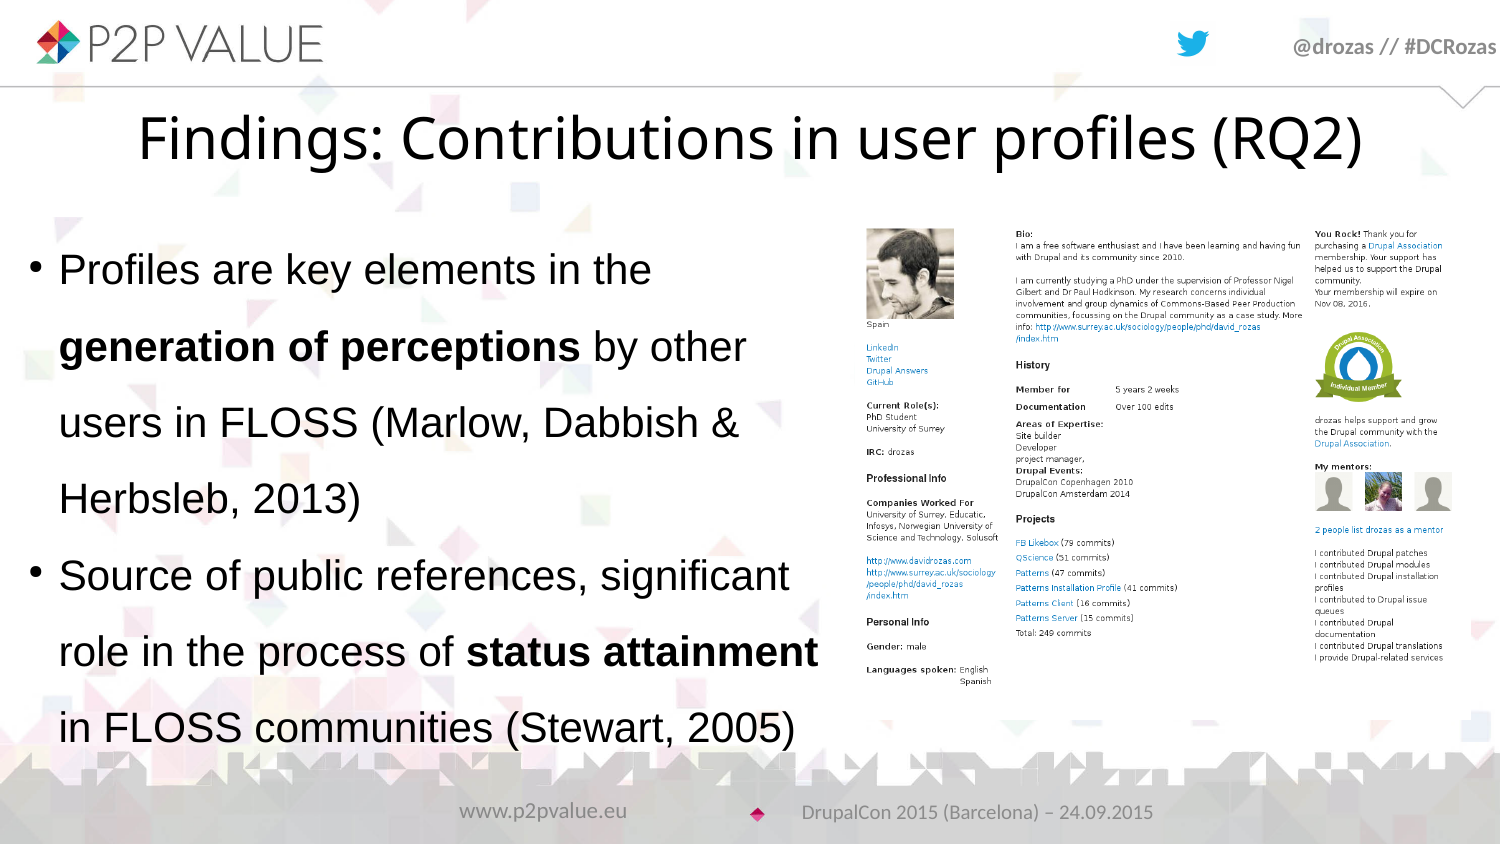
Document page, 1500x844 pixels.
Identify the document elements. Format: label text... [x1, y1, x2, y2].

text_box www.p2pvalue.eu [453, 789, 672, 829]
title Findings: Contributions in user profiles (RQ2) [0, 92, 1500, 181]
picture [0, 0, 1500, 92]
text_box DrupalCon 2015 (Barcelona) – 24.09.2015 [788, 788, 1481, 834]
text_box @drozas // #DCRozas [1170, 15, 1500, 76]
picture [0, 181, 1500, 844]
subtitle Profiles are key elements in the generation of perceptions by other users in FLOSS (Marlow, Dabbish & Herbsleb, 2013) Source of public references, significant role in the process of status attainment in FLOSS communities (Stewart, 2005) [15, 210, 841, 766]
